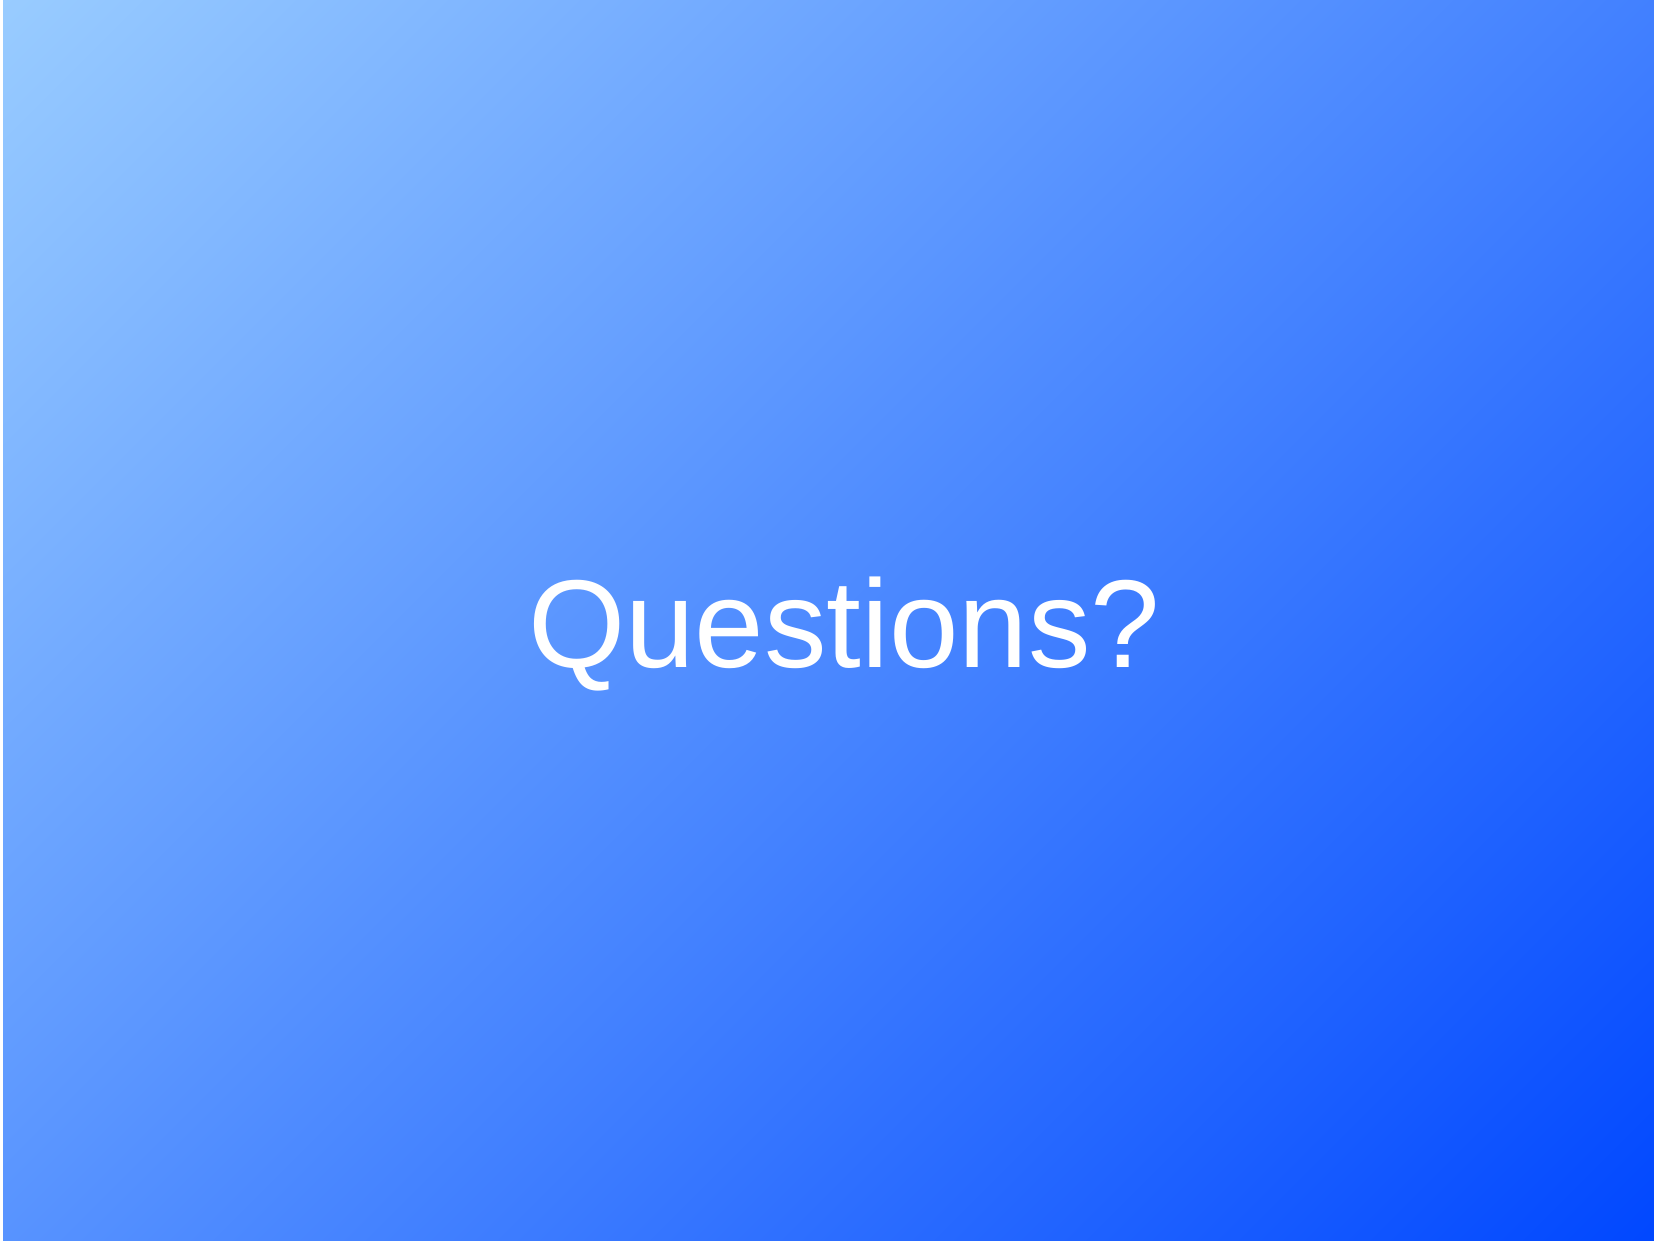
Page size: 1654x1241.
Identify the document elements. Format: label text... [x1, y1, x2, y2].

text_box [3, 0, 1654, 504]
title Questions? [0, 504, 1654, 744]
text_box [3, 744, 1654, 1241]
